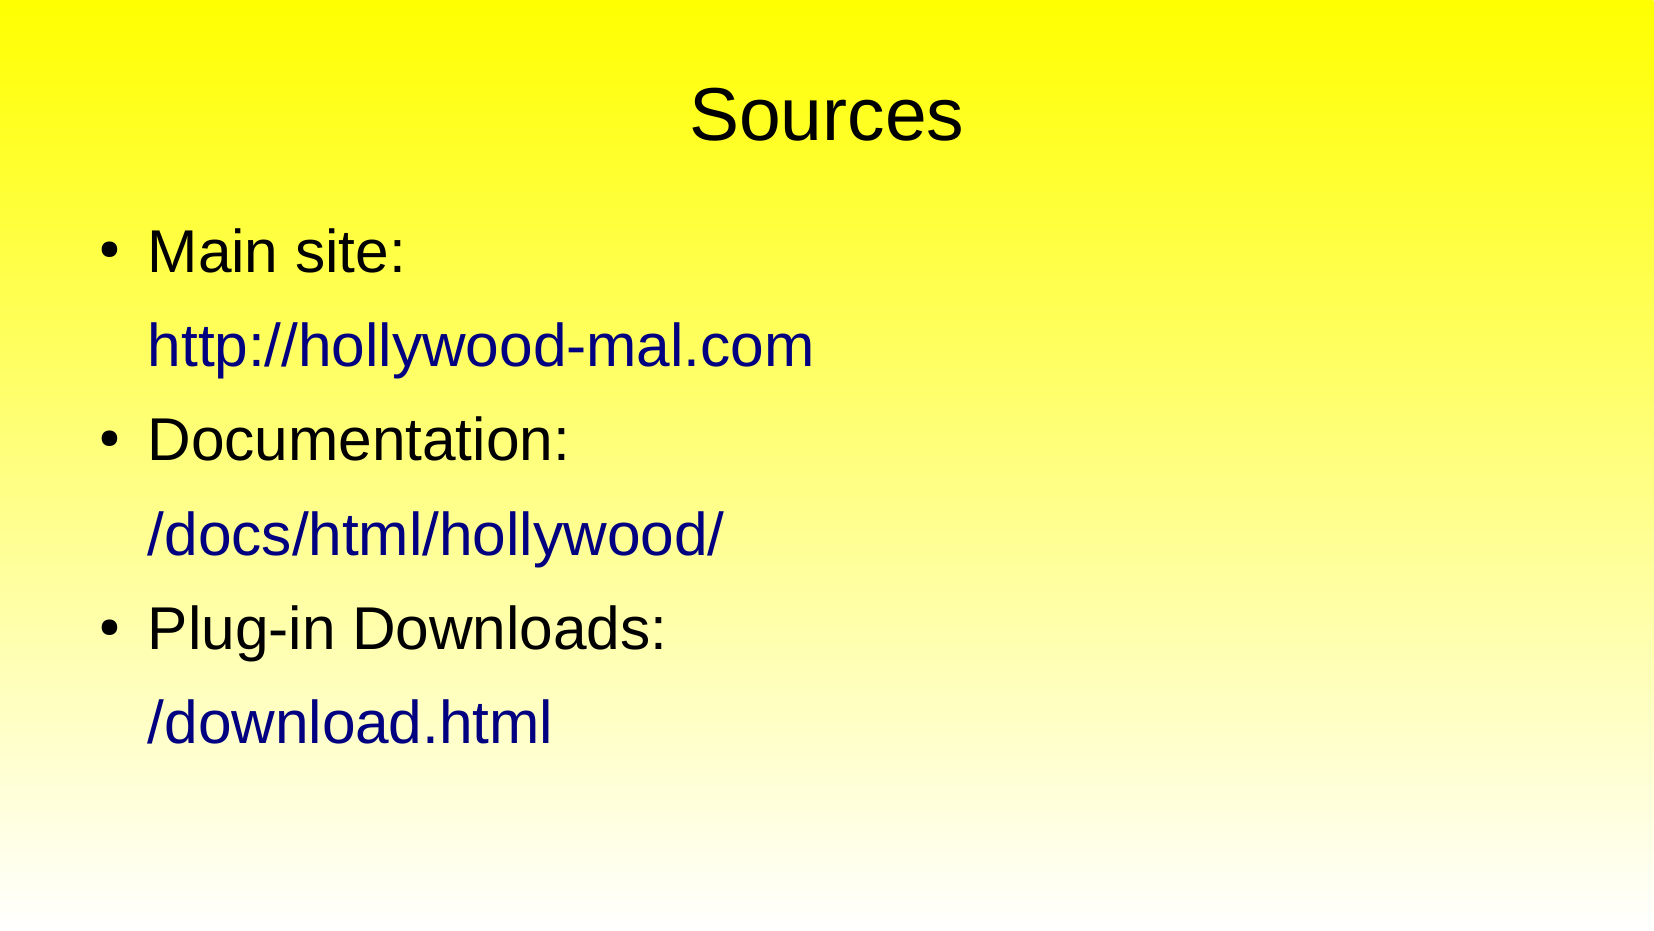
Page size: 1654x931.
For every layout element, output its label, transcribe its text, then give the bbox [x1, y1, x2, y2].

title Sources [82, 37, 1571, 193]
list Main site: http://hollywood-mal.com Documentation: /docs/html/hollywood/ Plug-in Downloads: /download.html [82, 217, 1571, 757]
